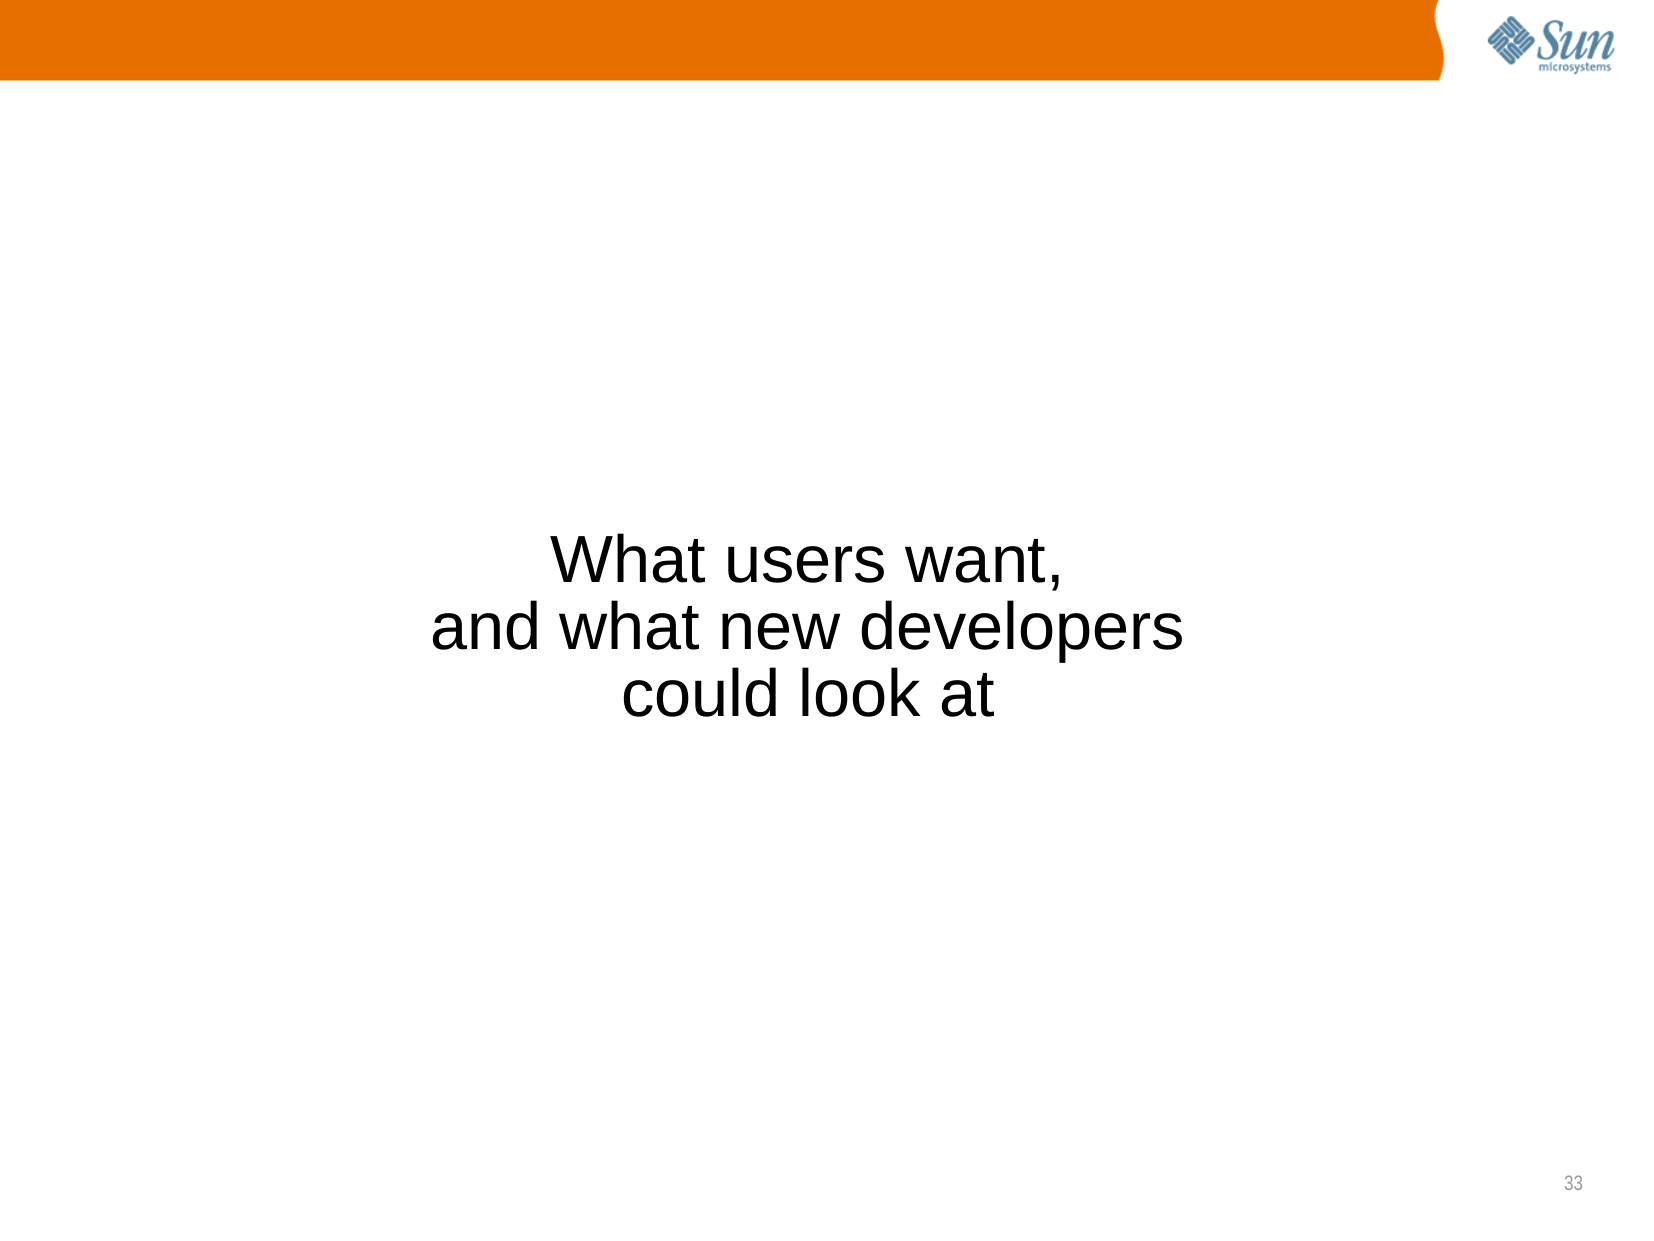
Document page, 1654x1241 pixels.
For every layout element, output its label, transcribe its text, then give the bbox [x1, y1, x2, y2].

subtitle What users want, and what new developers could look at [71, 138, 1545, 1121]
picture [0, 0, 1654, 83]
